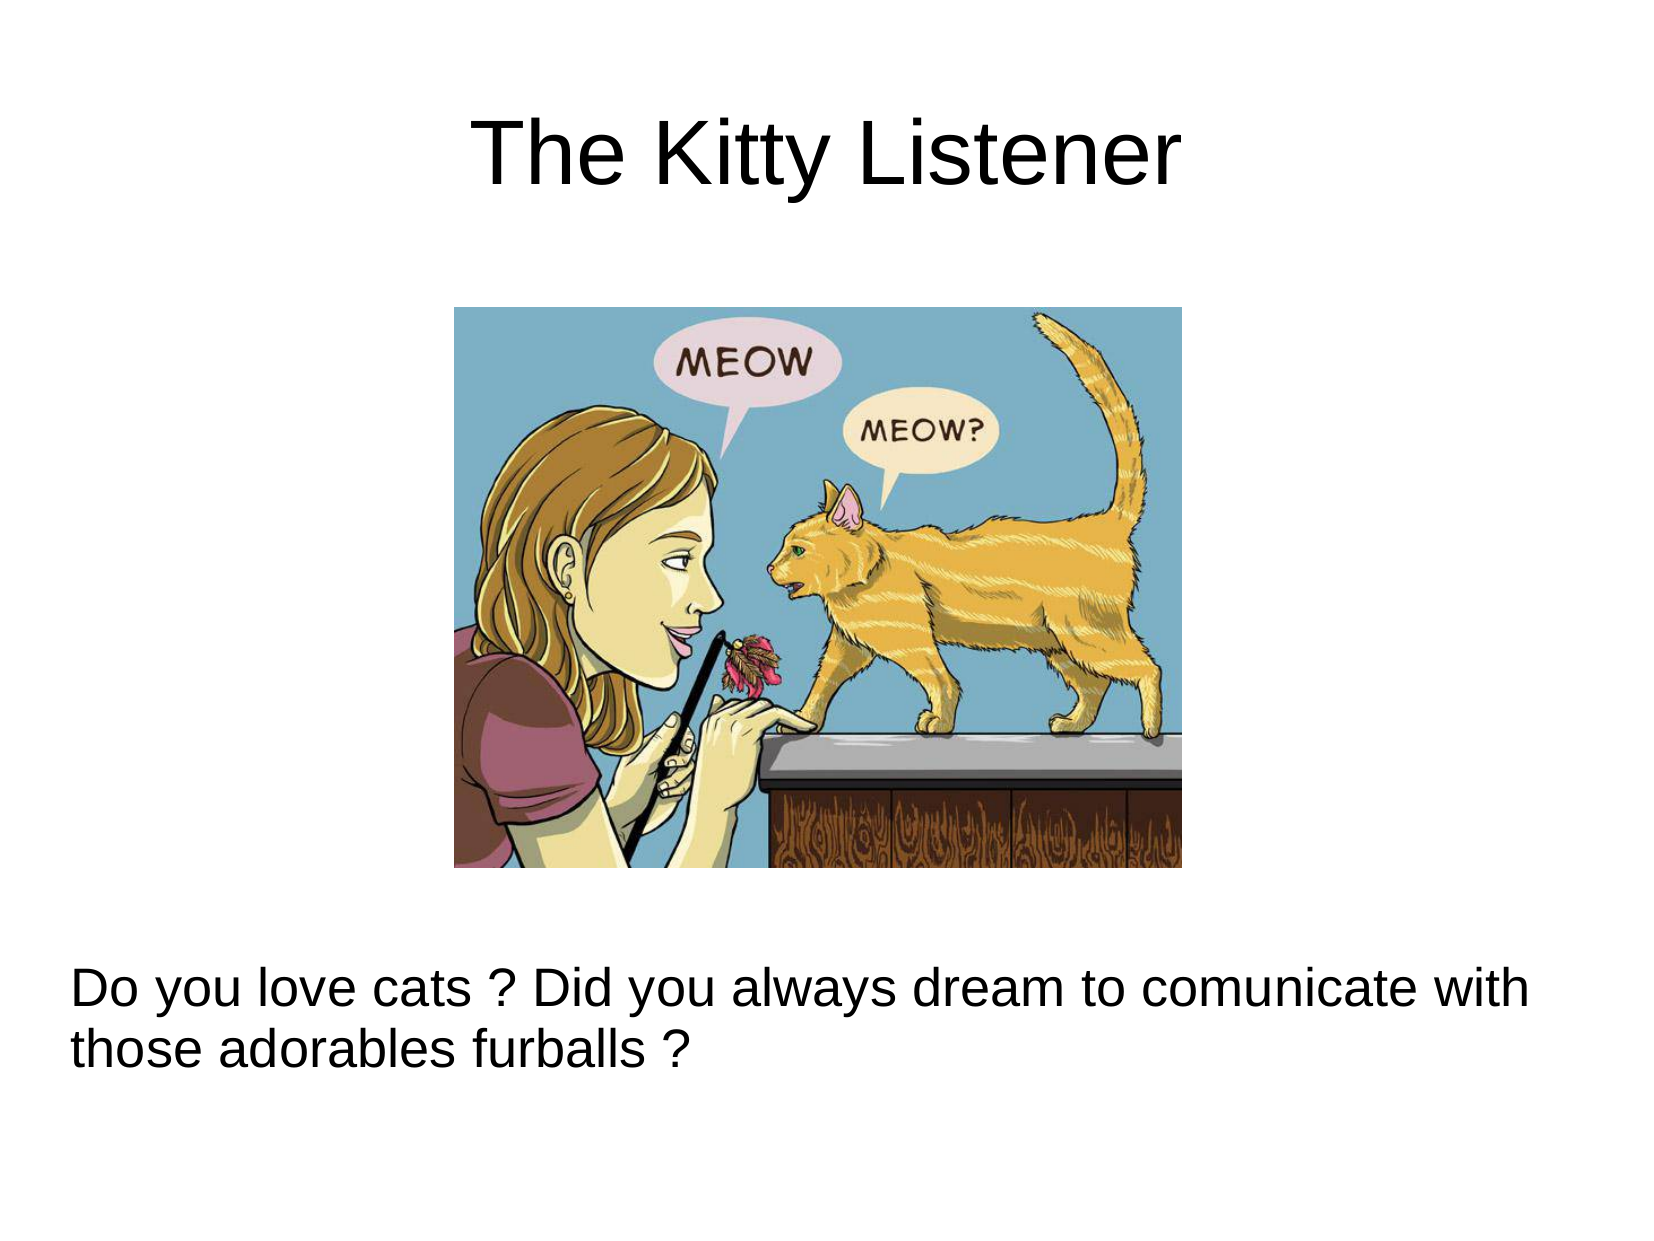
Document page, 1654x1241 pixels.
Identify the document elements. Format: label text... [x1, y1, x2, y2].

picture [454, 307, 1182, 868]
list Do you love cats ? Did you always dream to comunicate with those adorables furballs ? [70, 957, 1560, 1241]
title The Kitty Listener [82, 49, 1571, 257]
